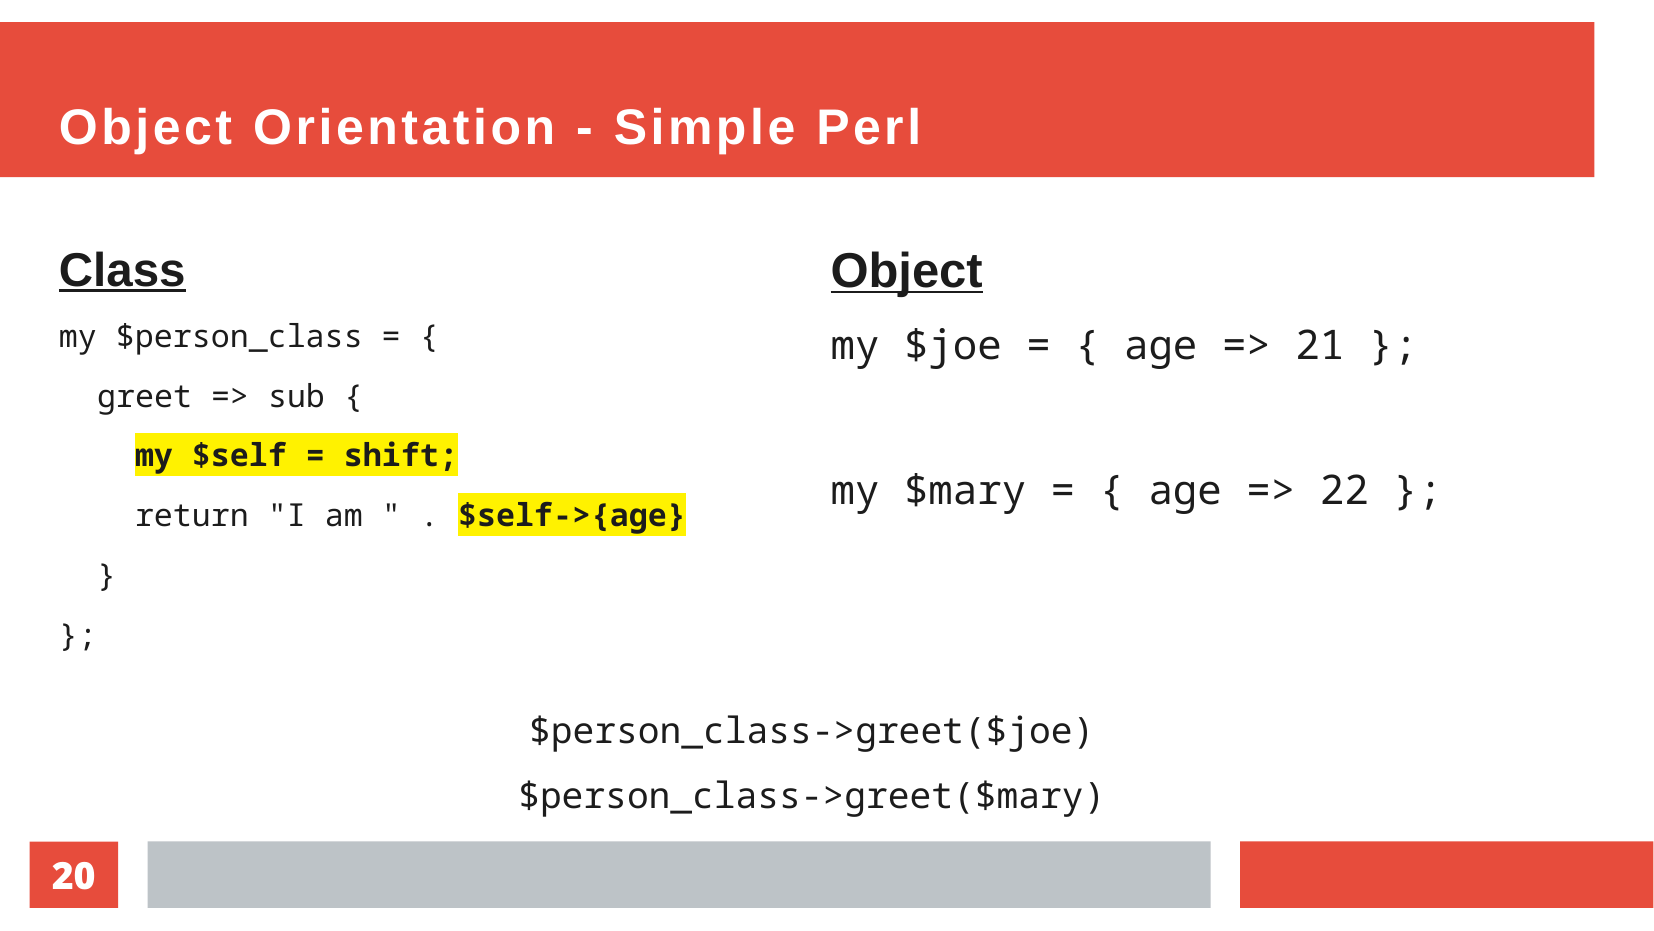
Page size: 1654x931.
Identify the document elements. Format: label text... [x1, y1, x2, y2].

list $person_class->greet($joe) $person_class->greet($mary) [59, 705, 1565, 819]
title Object Orientation - Simple Perl [59, 44, 1595, 156]
list Class my $person_class = { greet => sub { my $self = shift; return "I am " . $self->{age} } }; [59, 243, 794, 661]
list Object my $joe = { age => 21 }; my $mary = { age => 22 }; [830, 243, 1566, 519]
